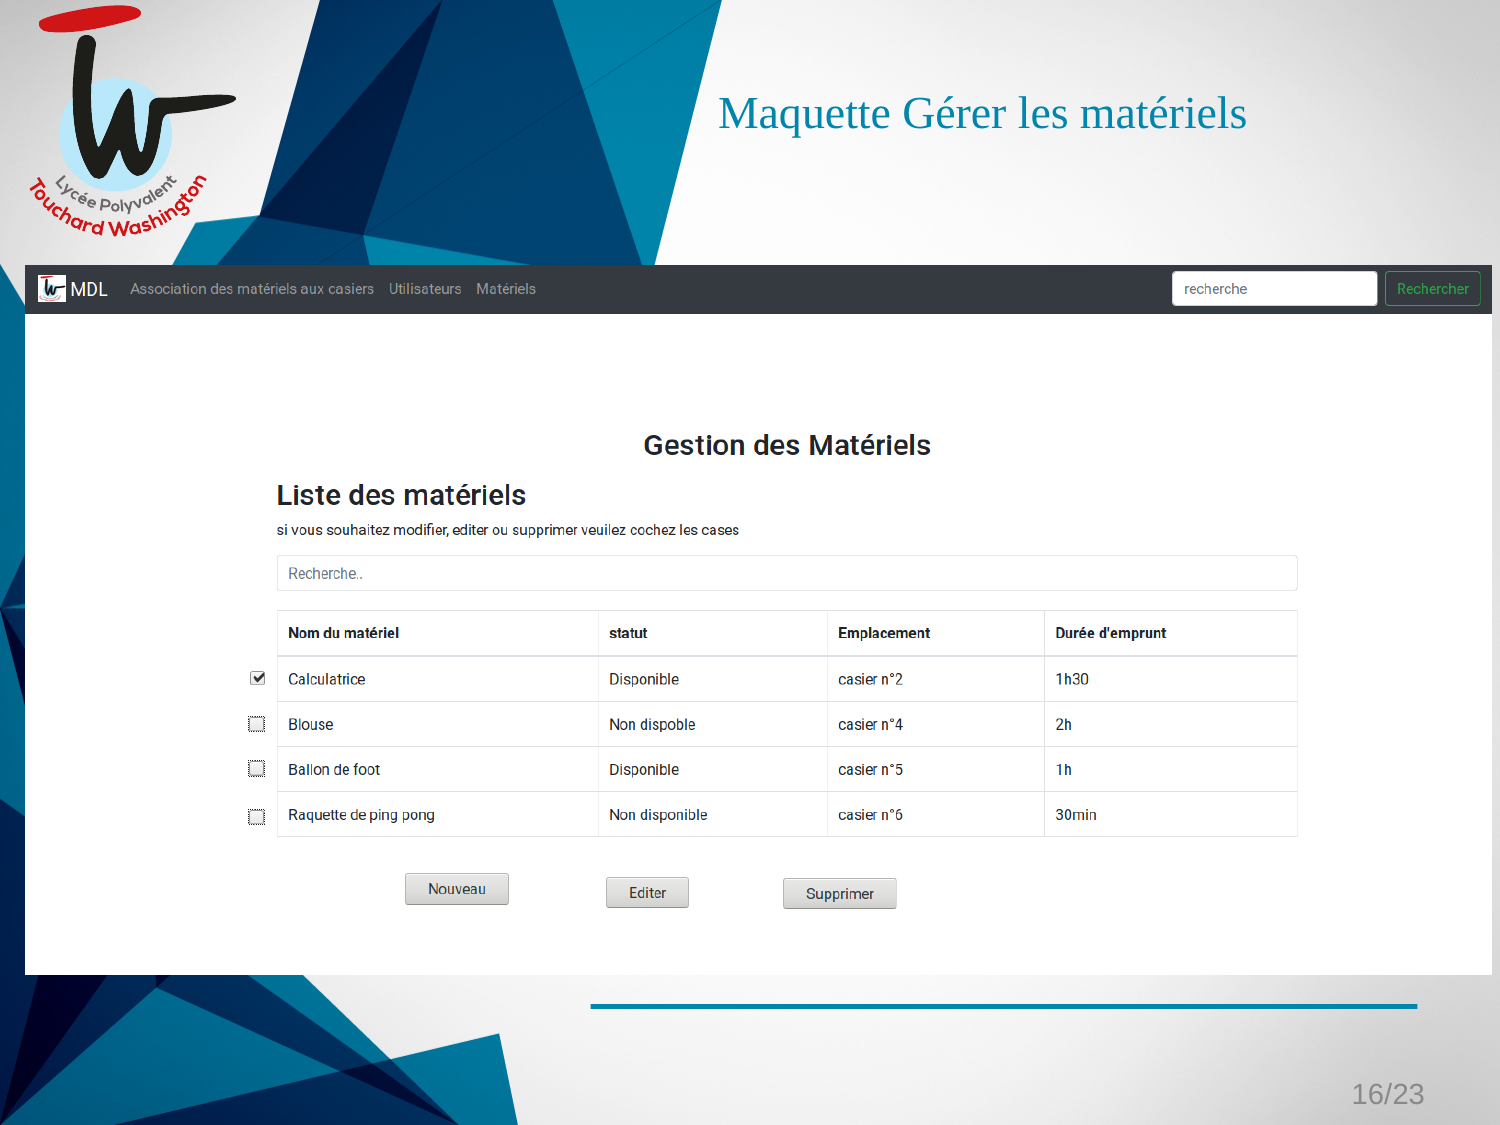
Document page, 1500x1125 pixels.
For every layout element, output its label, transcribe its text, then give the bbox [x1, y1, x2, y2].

picture [0, 0, 1500, 1125]
title Maquette Gérer les matériels [531, 18, 1248, 207]
